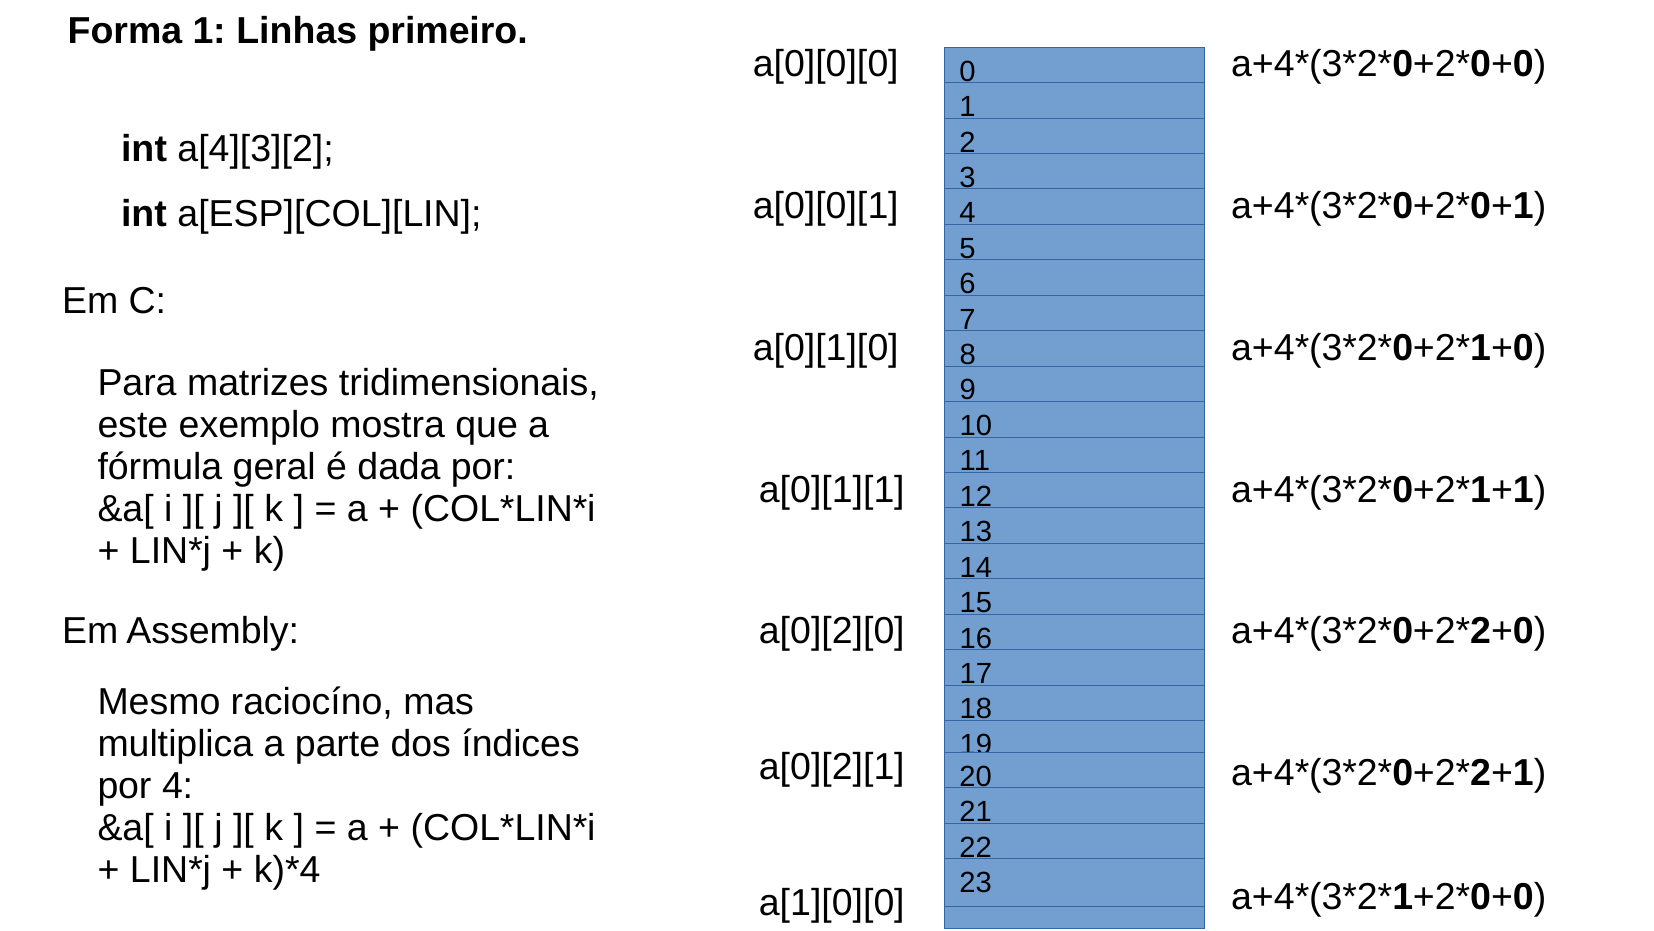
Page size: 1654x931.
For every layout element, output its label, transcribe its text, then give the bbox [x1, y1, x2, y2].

text_box 16 [944, 614, 1205, 649]
text_box a+4*(3*2*0+2*2+0) [1216, 602, 1595, 686]
text_box 18 [944, 685, 1205, 720]
text_box Forma 1: Linhas primeiro. [52, 2, 544, 60]
text_box 2 [944, 118, 1205, 153]
text_box a[0][1][0] [738, 318, 916, 390]
text_box 5 [944, 224, 1205, 259]
text_box a[0][2][0] [744, 602, 922, 674]
text_box [944, 907, 1205, 929]
text_box a[0][0][1] [738, 177, 916, 249]
text_box 10 [944, 401, 1205, 437]
text_box 23 [944, 858, 1205, 907]
text_box 17 [944, 649, 1205, 685]
text_box 9 [944, 366, 1205, 401]
text_box 21 [944, 787, 1205, 823]
text_box 0 [944, 47, 1205, 82]
text_box a+4*(3*2*0+2*1+0) [1216, 318, 1595, 402]
text_box 20 [944, 752, 1205, 787]
text_box 7 [944, 295, 1205, 330]
text_box 4 [944, 188, 1205, 224]
text_box Em Assembly: [47, 602, 315, 660]
text_box Em C: [47, 271, 182, 329]
text_box 22 [944, 823, 1205, 858]
text_box a[1][0][0] [744, 874, 922, 931]
text_box a[0][1][1] [744, 460, 922, 532]
text_box 8 [944, 330, 1205, 366]
text_box a+4*(3*2*0+2*0+0) [1216, 35, 1595, 119]
text_box 14 [944, 543, 1205, 578]
text_box a[0][2][1] [744, 738, 922, 810]
text_box a+4*(3*2*0+2*2+1) [1216, 744, 1595, 827]
text_box 1 [944, 82, 1205, 118]
text_box 15 [944, 578, 1205, 614]
text_box a+4*(3*2*0+2*1+1) [1216, 460, 1595, 544]
text_box Mesmo raciocíno, mas multiplica a parte dos índices por 4: &a[ i ][ j ][ k ] = a + (COL*LIN*i + LIN*j + k)*4 [82, 673, 638, 898]
text_box 11 [944, 437, 1205, 472]
text_box 19 [944, 720, 1205, 752]
text_box 3 [944, 153, 1205, 188]
text_box a[0][0][0] [738, 35, 934, 130]
text_box int a[4][3][2]; [106, 120, 349, 178]
text_box int a[ESP][COL][LIN]; [106, 185, 498, 243]
text_box 13 [944, 507, 1205, 543]
text_box 12 [944, 472, 1205, 507]
text_box a+4*(3*2*0+2*0+1) [1216, 177, 1595, 260]
text_box a+4*(3*2*1+2*0+0) [1216, 868, 1595, 931]
text_box 6 [944, 259, 1205, 295]
text_box Para matrizes tridimensionais, este exemplo mostra que a fórmula geral é dada por: &a[ i ][ j ][ k ] = a + (COL*LIN*i + LIN*j + k) [82, 354, 638, 580]
